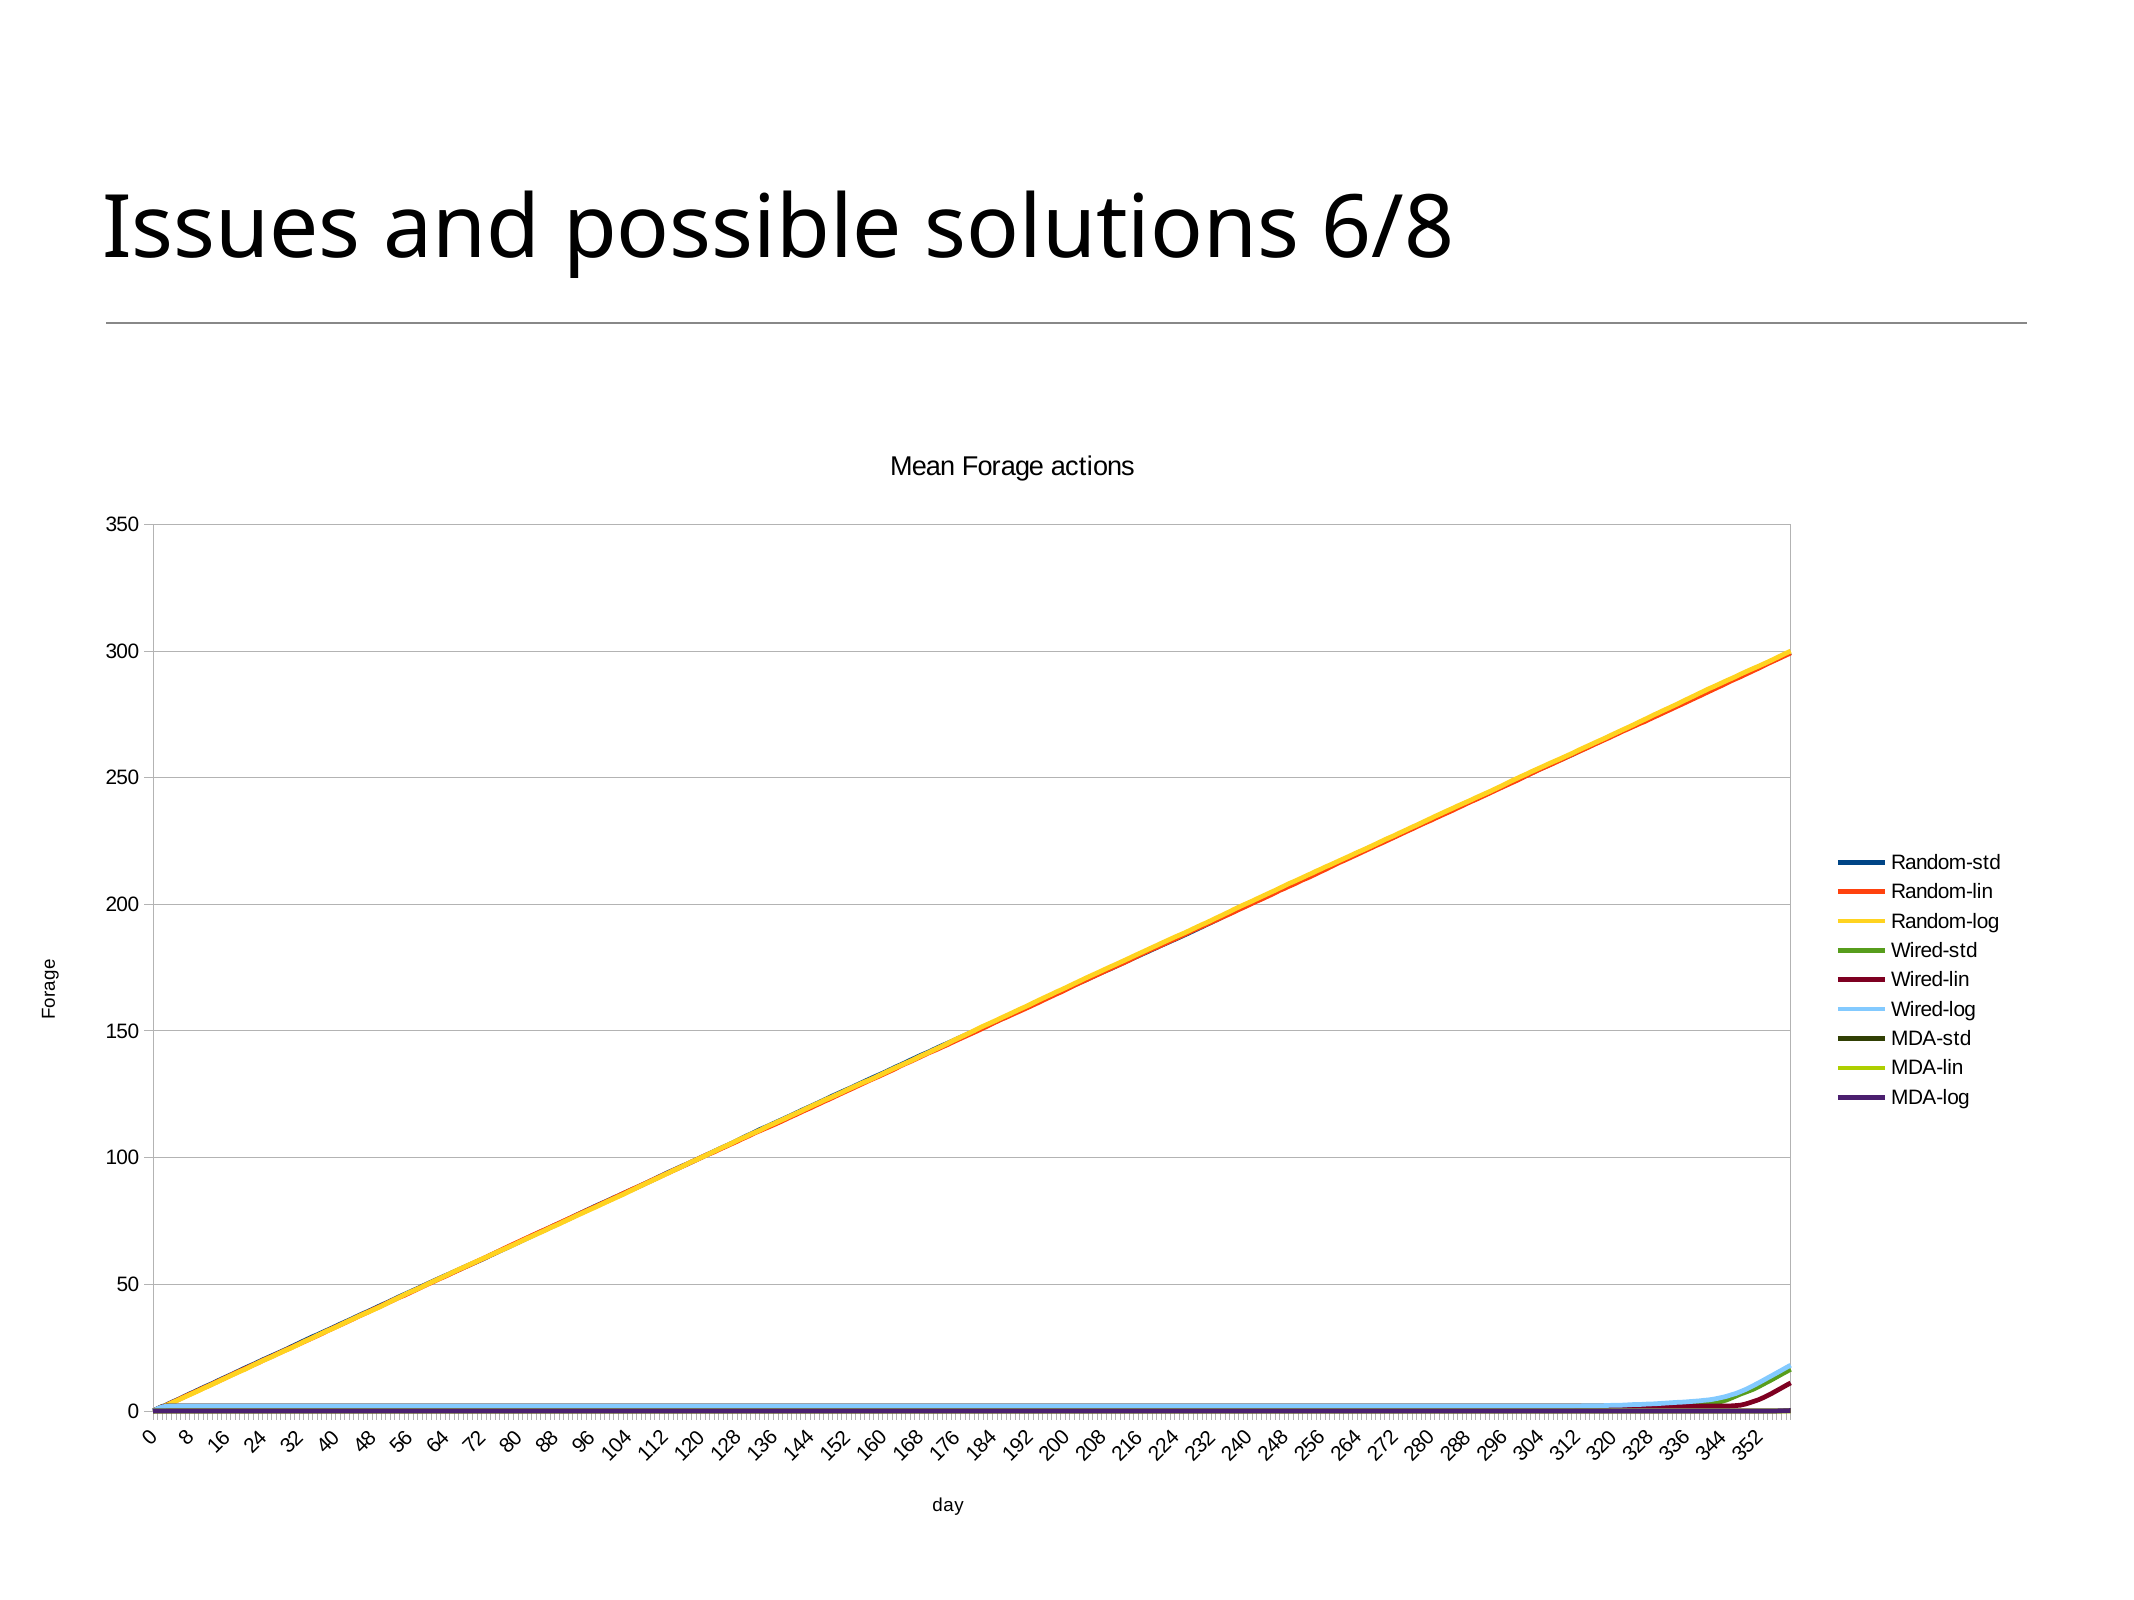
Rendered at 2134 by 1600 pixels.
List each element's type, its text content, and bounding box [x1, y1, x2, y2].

chart [5, 413, 2020, 1547]
title Issues and possible solutions 6/8 [93, 54, 2040, 284]
